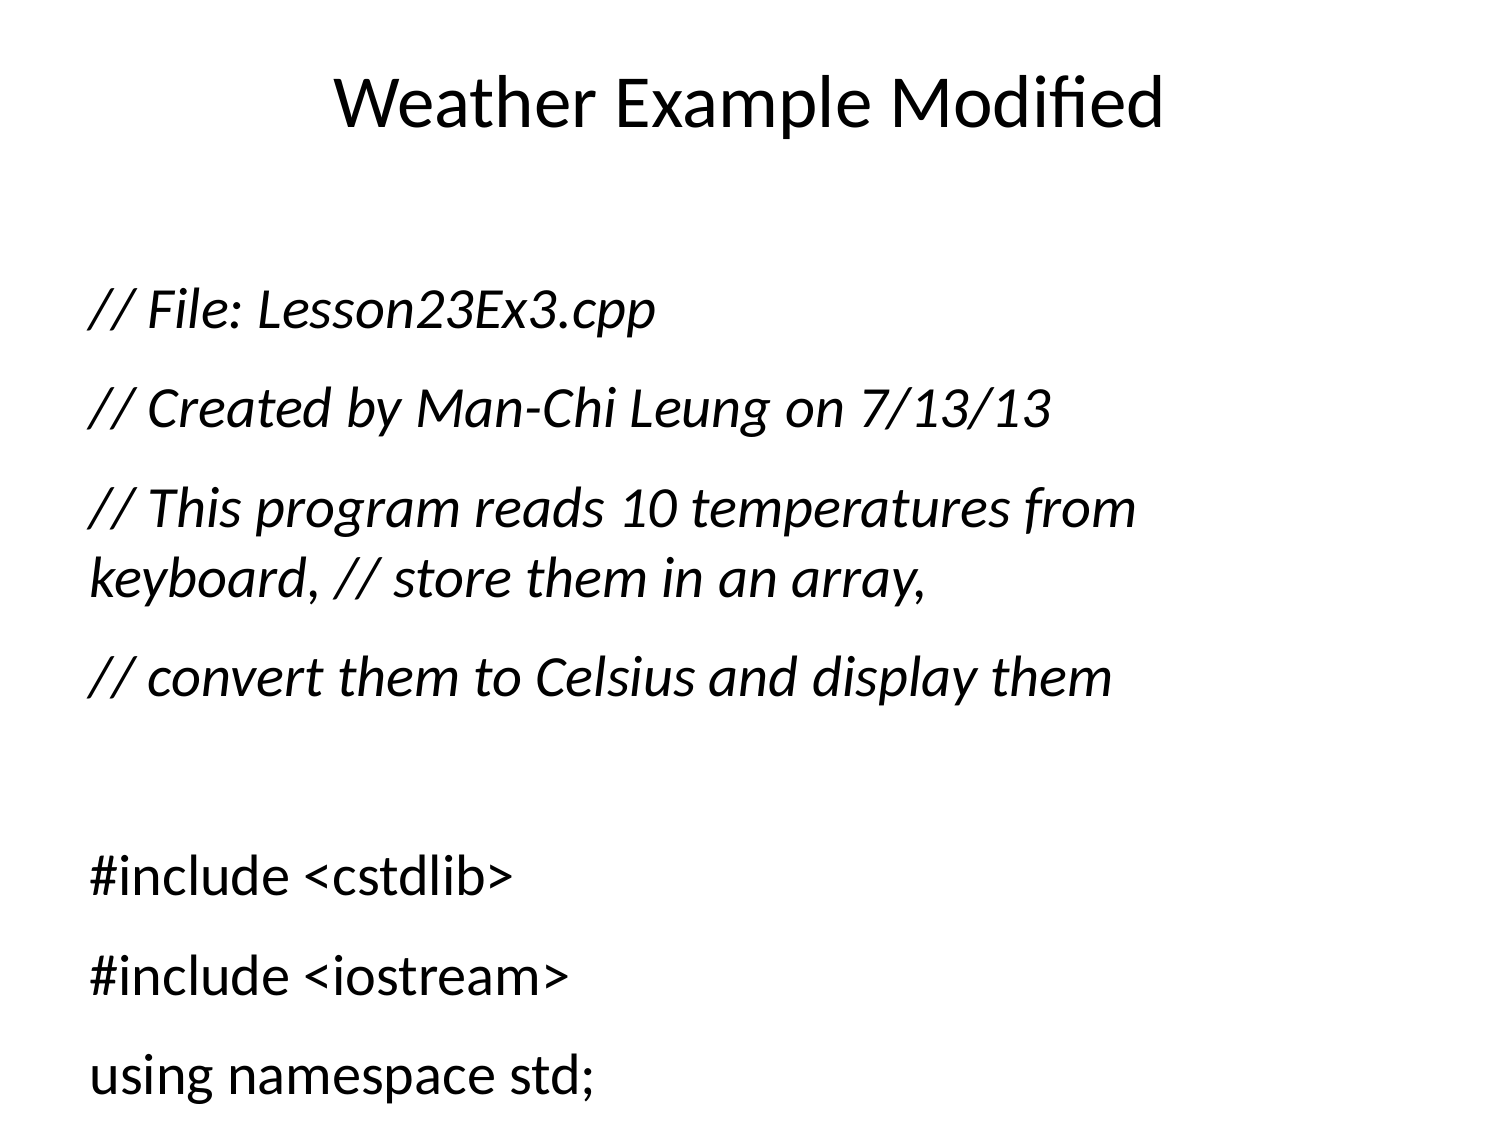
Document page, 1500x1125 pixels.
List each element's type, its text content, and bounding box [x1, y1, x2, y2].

list // File: Lesson23Ex3.cpp // Created by Man-Chi Leung on 7/13/13 // This program reads 10 temperatures from keyboard, // store them in an array, // convert them to Celsius and display them #include <cstdlib> #include <iostream> using namespace std; [75, 262, 1425, 1005]
title Weather Example Modified [75, 45, 1425, 233]
